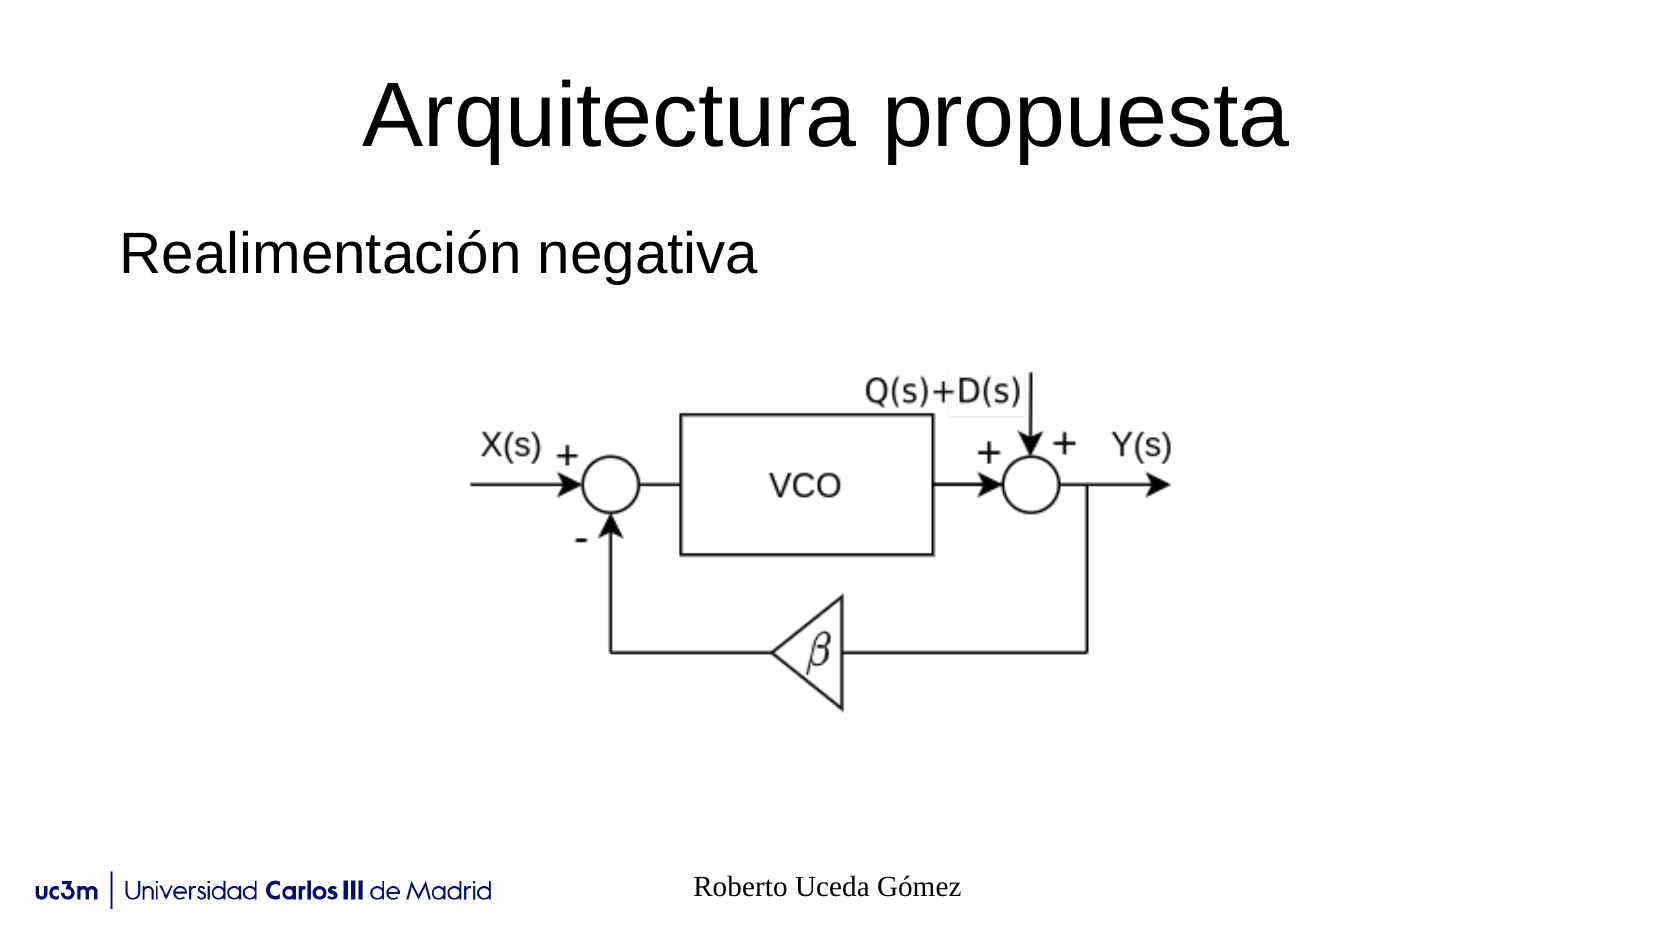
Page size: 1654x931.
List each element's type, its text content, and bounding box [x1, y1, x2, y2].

text_box Realimentación negativa [105, 213, 1576, 361]
title Arquitectura propuesta [82, 36, 1571, 193]
picture [15, 865, 511, 915]
picture [450, 361, 1201, 721]
